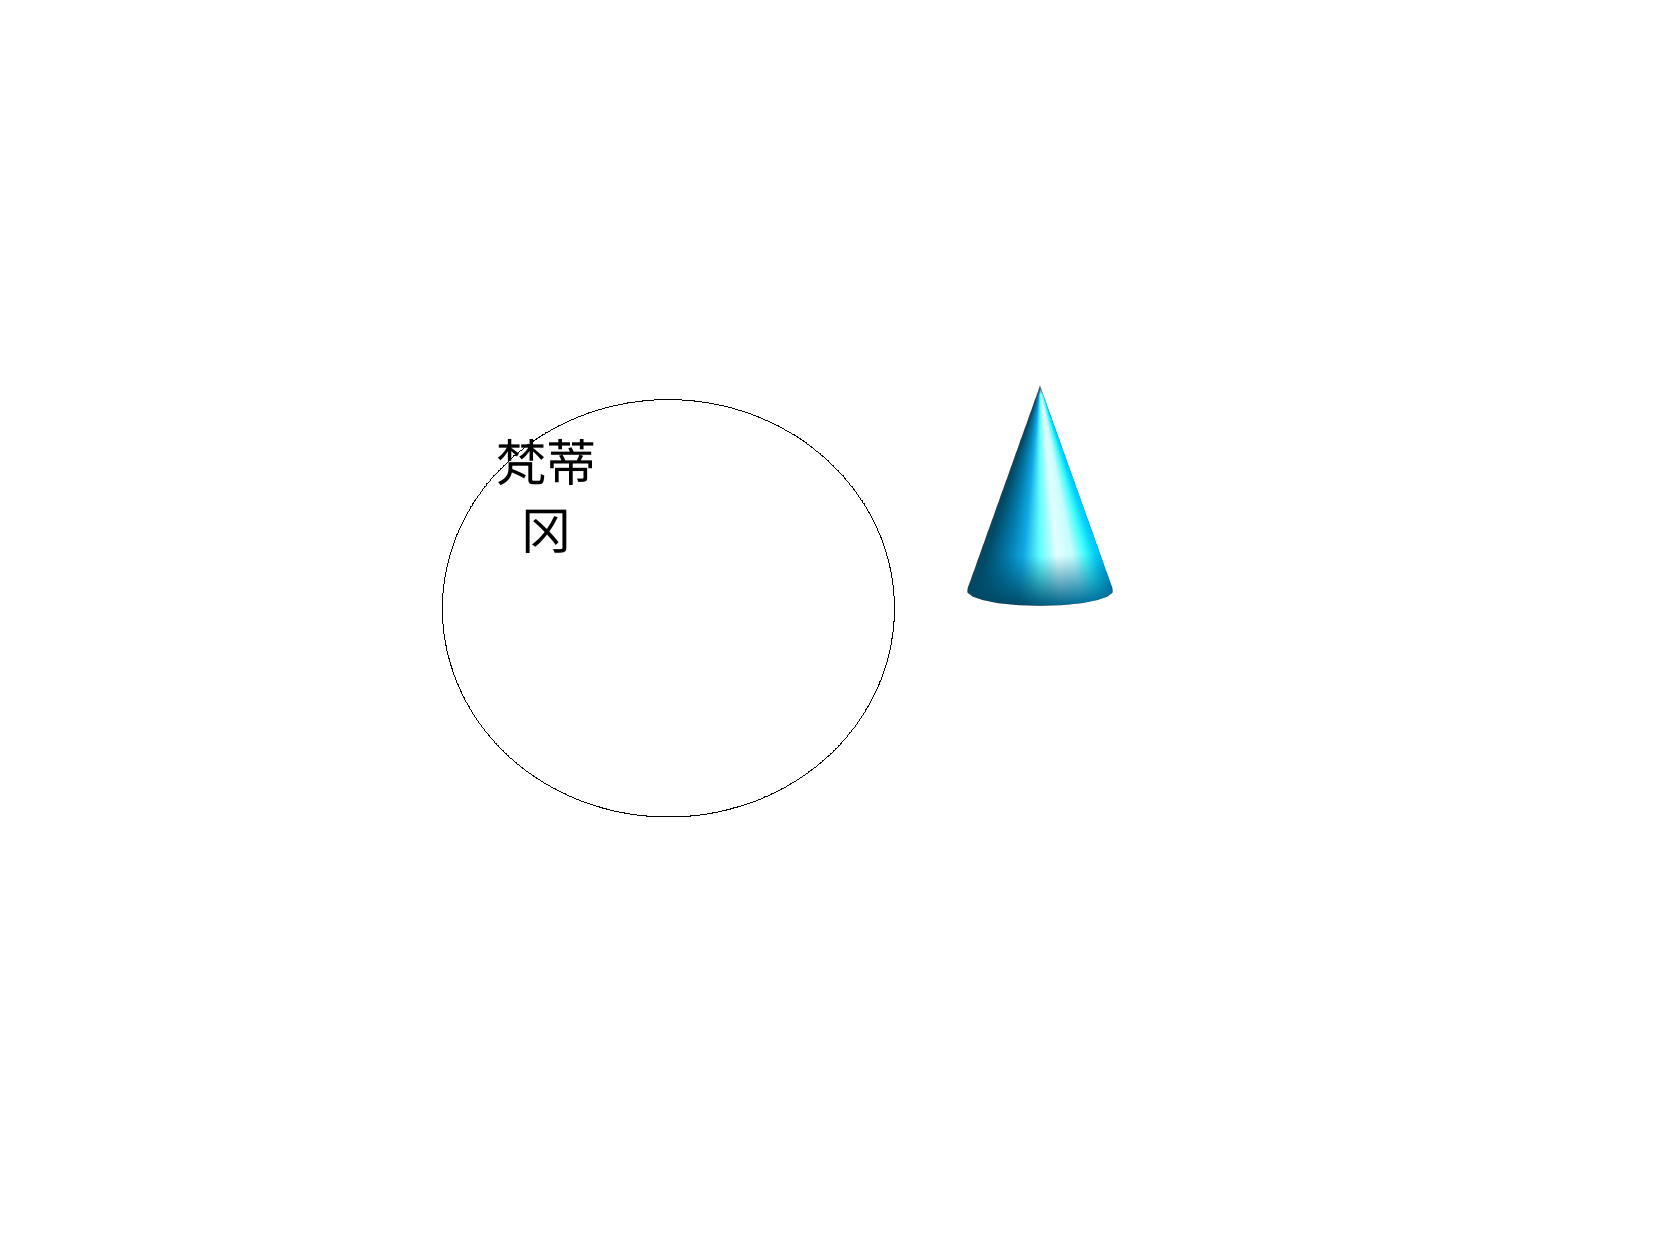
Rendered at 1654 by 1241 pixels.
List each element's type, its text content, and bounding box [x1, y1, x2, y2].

text_box 梵蒂冈 [442, 399, 895, 817]
